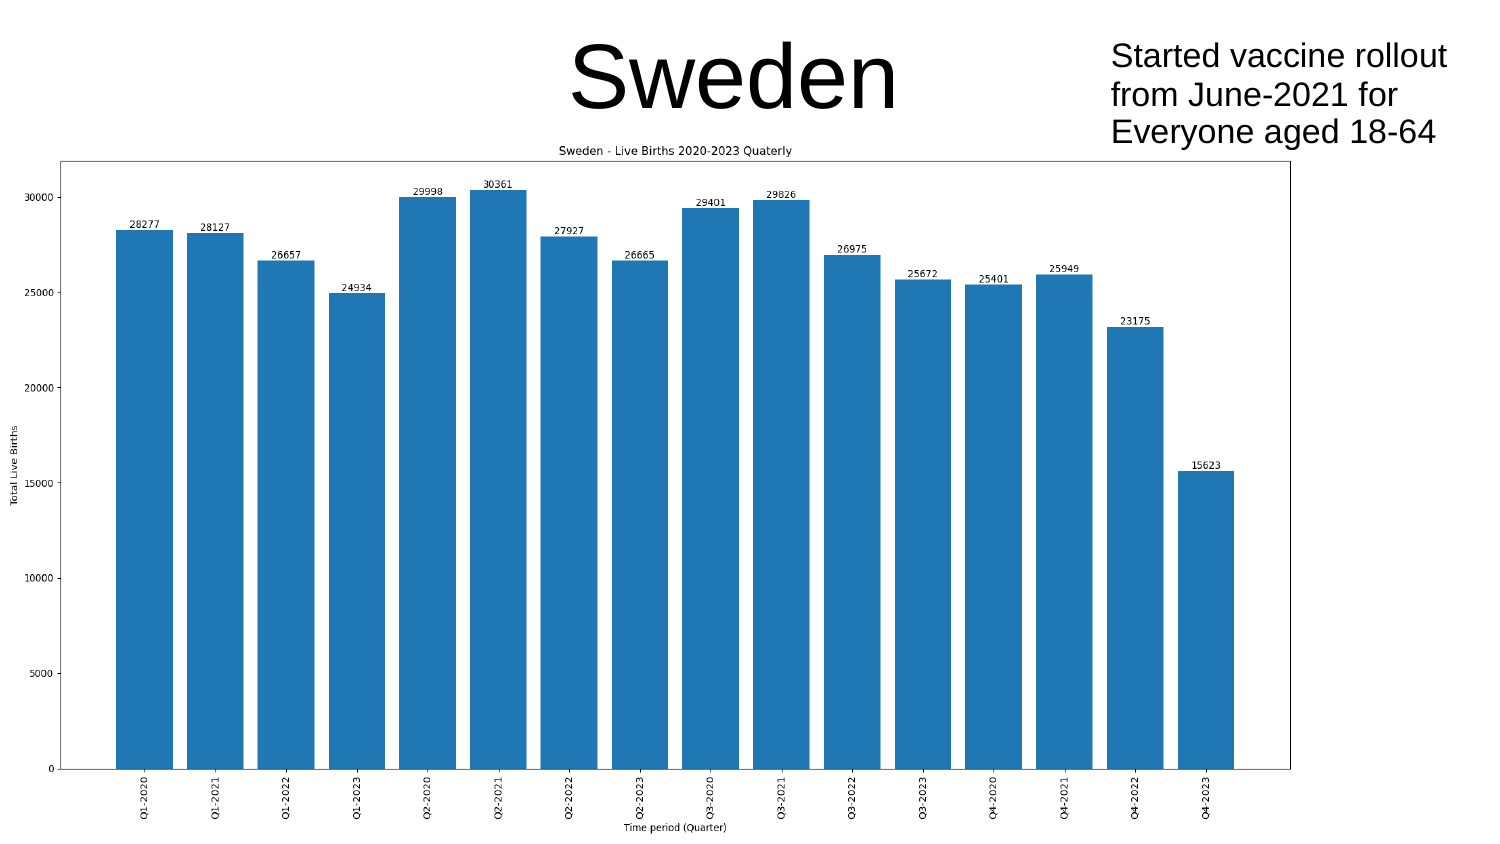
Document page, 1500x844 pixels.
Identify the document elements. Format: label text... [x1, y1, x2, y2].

title Sweden [59, 6, 1410, 148]
picture [0, 135, 1300, 844]
text_box Started vaccine rollout from June-2021 for Everyone aged 18-64 [1096, 29, 1477, 159]
